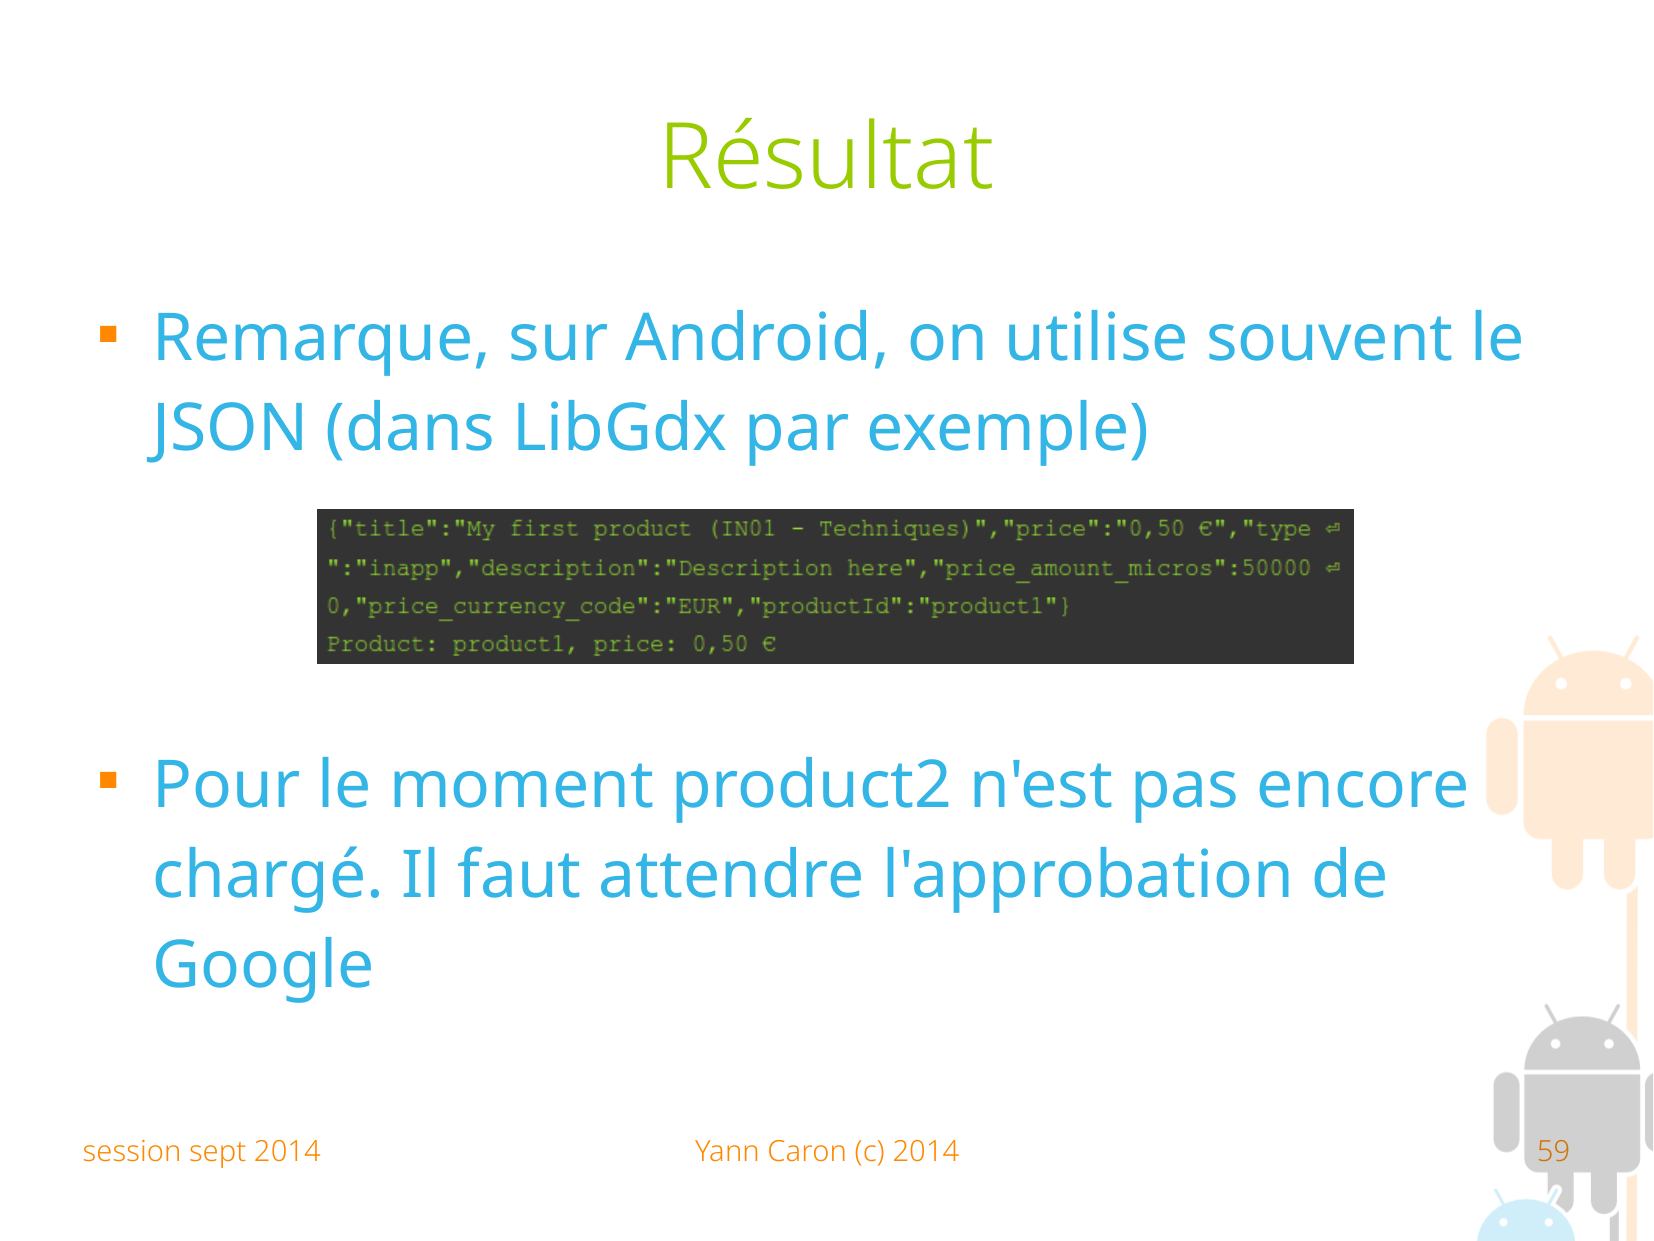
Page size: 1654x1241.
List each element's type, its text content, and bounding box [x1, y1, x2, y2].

picture [317, 509, 1354, 664]
list Remarque, sur Android, on utilise souvent le JSON (dans LibGdx par exemple) Pour le moment product2 n'est pas encore chargé. Il faut attendre l'approbation de Google [82, 290, 1571, 1010]
picture [240, 423, 1654, 1241]
title Résultat [82, 49, 1571, 257]
